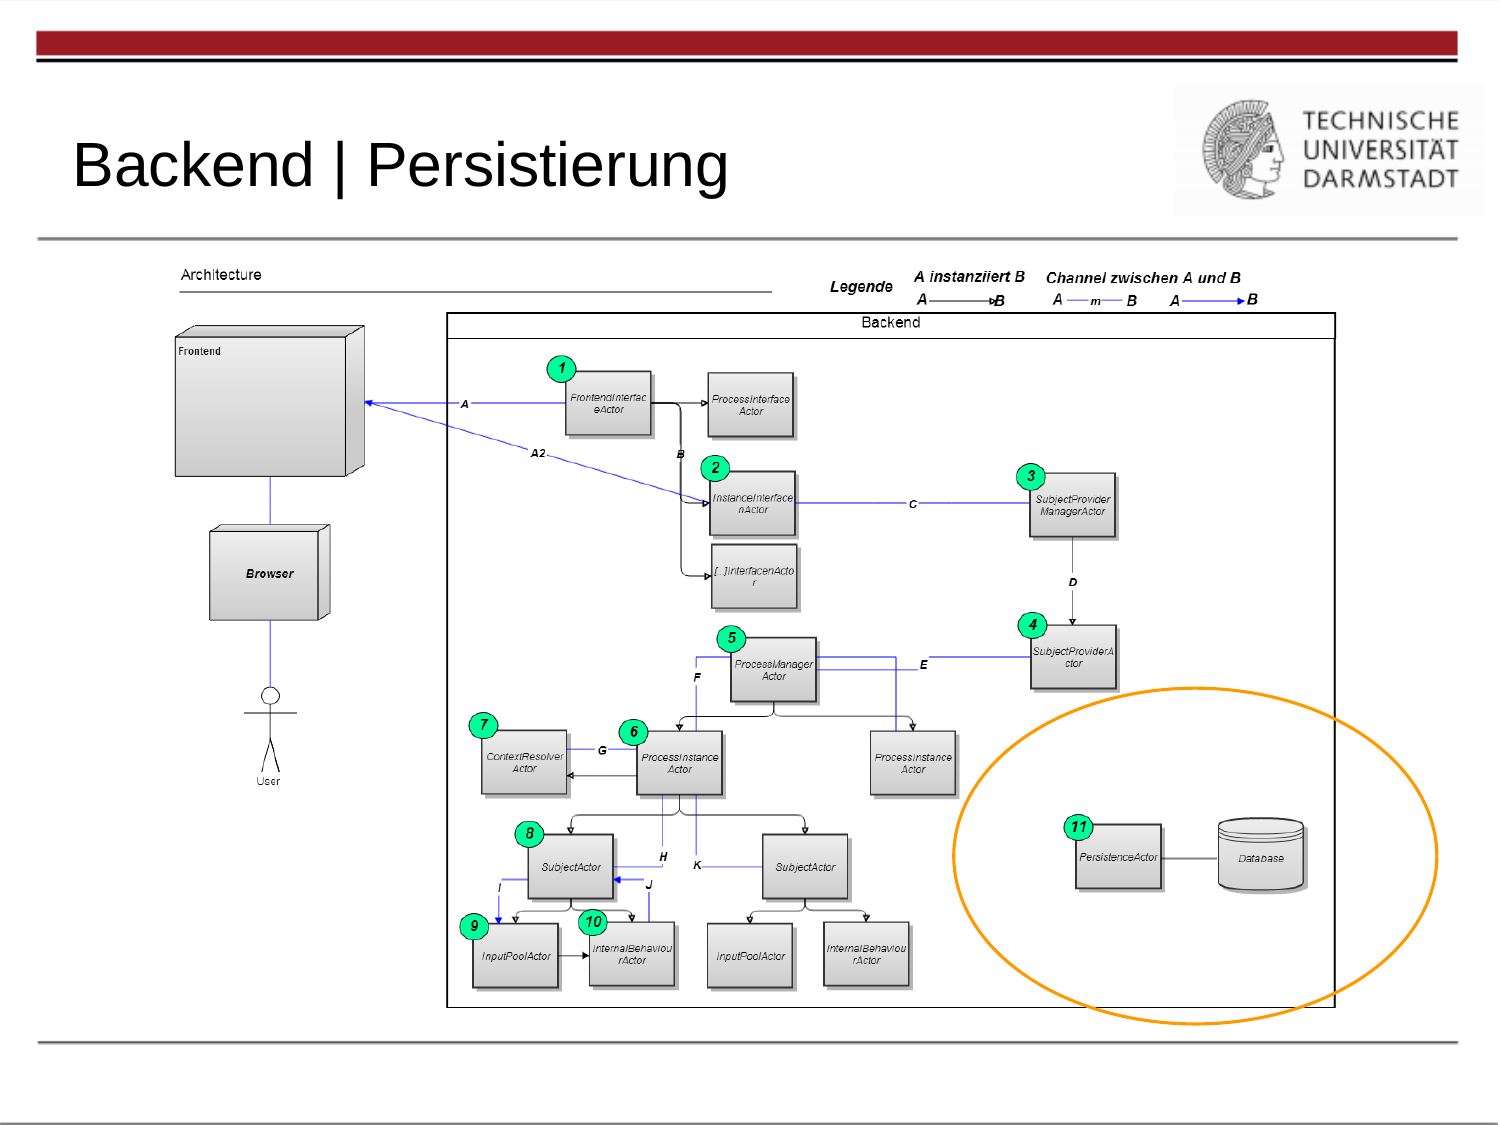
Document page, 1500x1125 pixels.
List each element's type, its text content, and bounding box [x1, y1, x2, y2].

text_box [0, 0, 1498, 1125]
text_box Backend | Persistierung [57, 109, 1131, 213]
